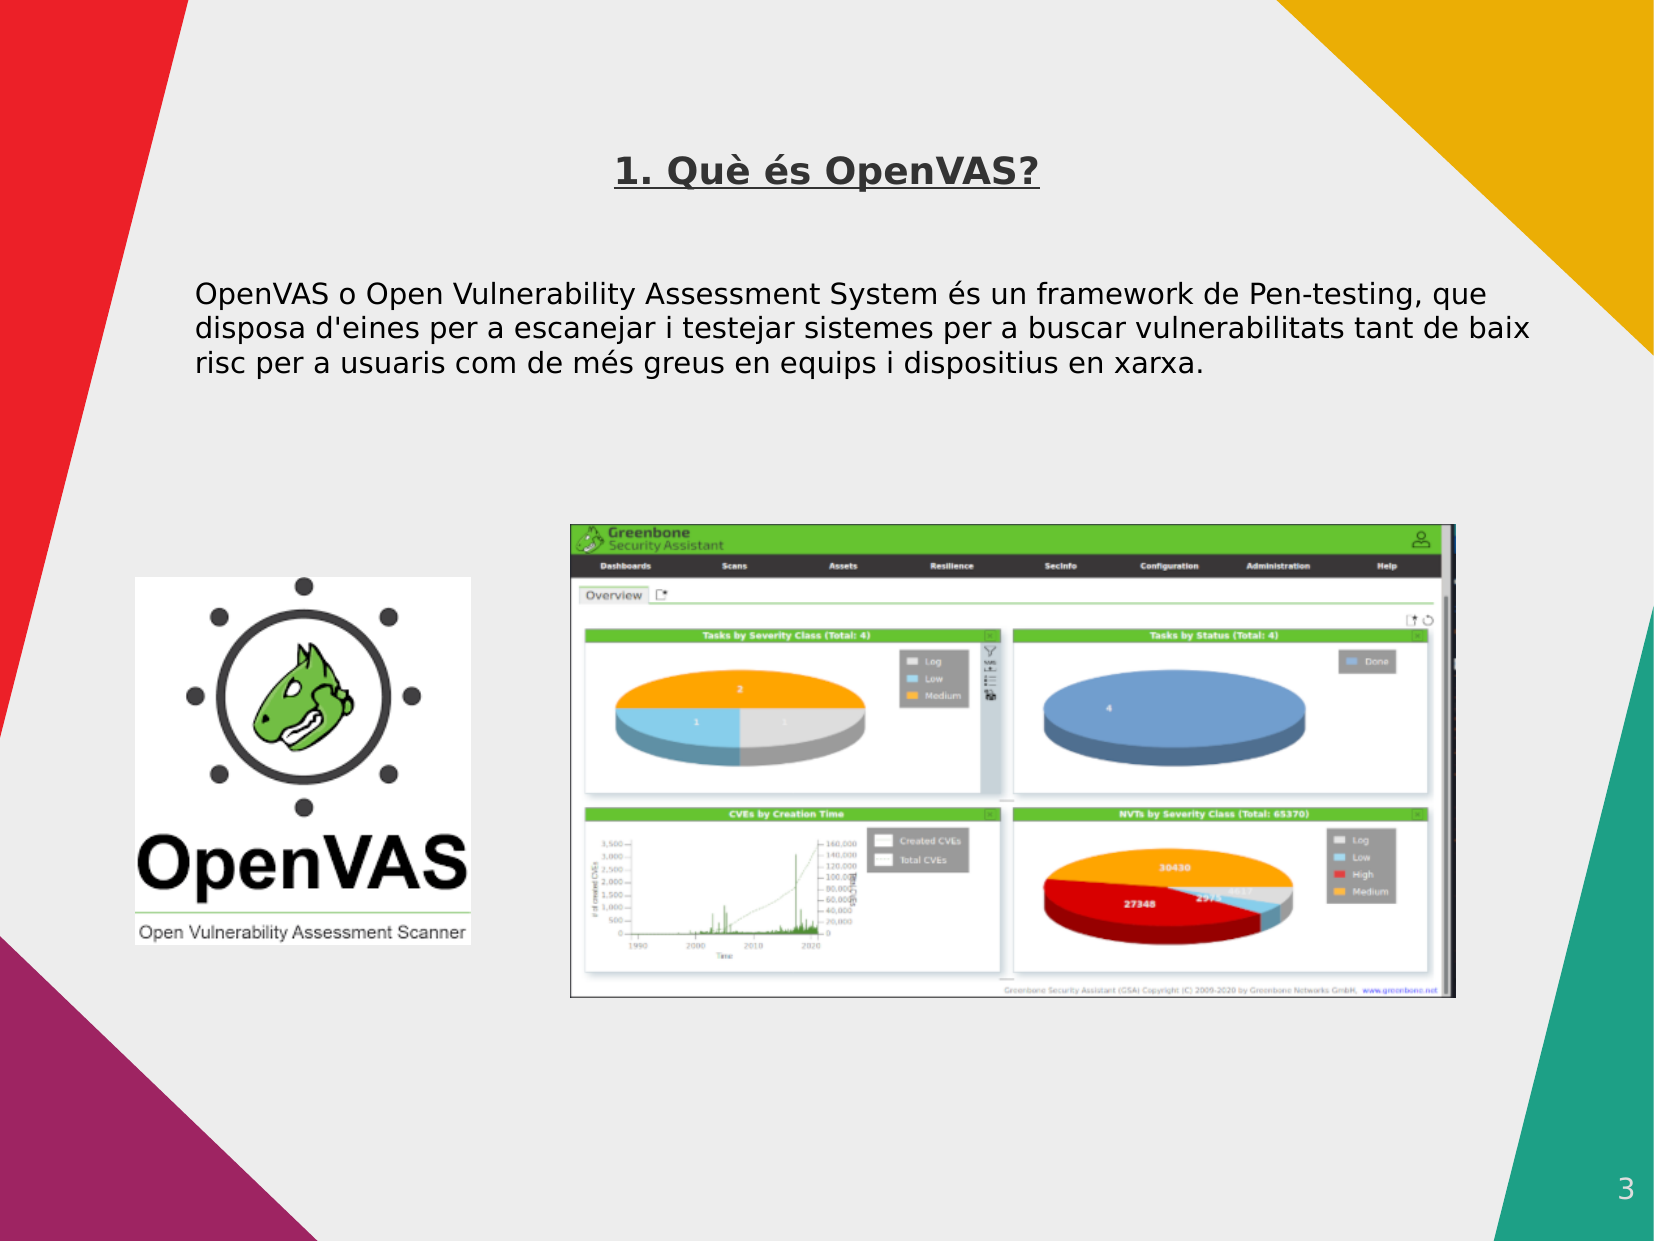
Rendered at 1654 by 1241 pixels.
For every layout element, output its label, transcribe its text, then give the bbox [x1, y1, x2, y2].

picture [135, 577, 471, 946]
title 1. Què és OpenVAS? [114, 73, 1539, 271]
text_box OpenVAS o Open Vulnerability Assessment System és un framework de Pen-testing, que disposa d'eines per a escanejar i testejar sistemes per a buscar vulnerabilitats tant de baix risc per a usuaris com de més greus en equips i dispositius en xarxa. [180, 270, 1606, 511]
picture [570, 524, 1456, 998]
